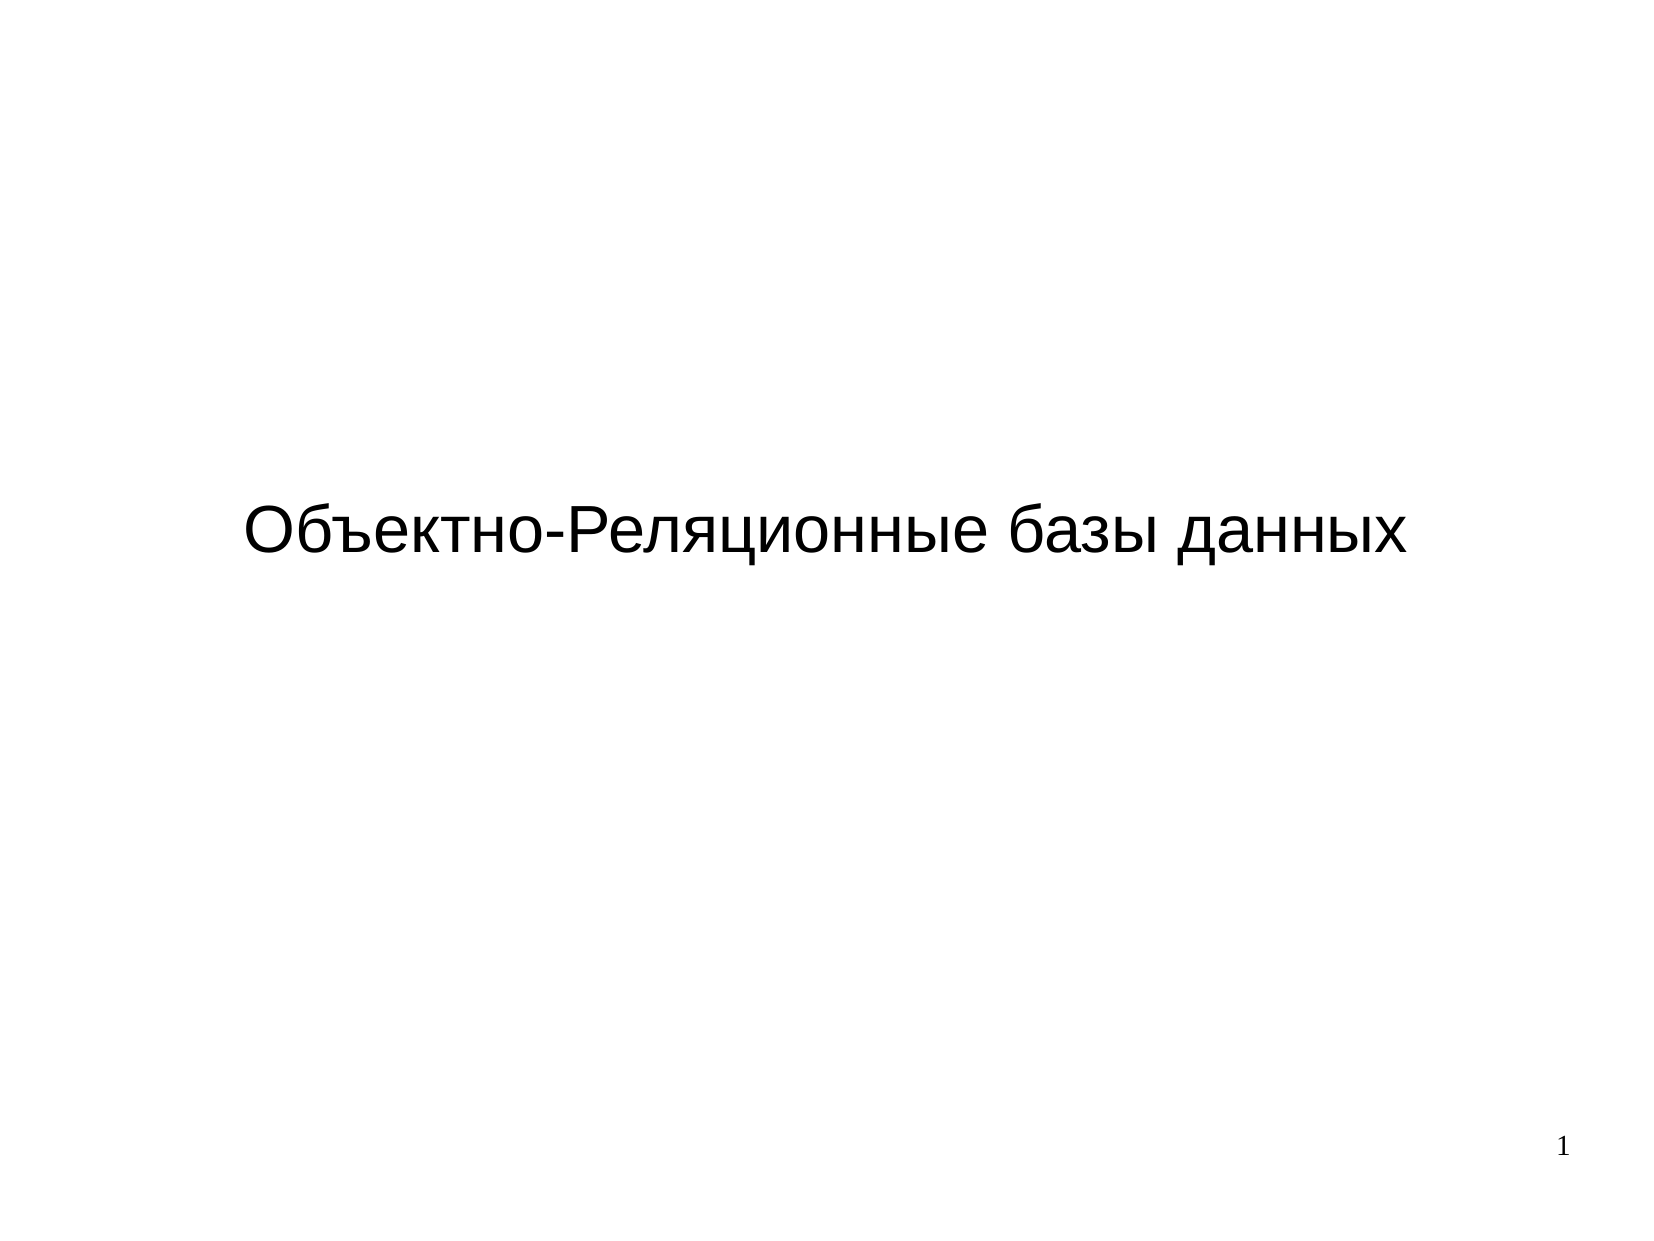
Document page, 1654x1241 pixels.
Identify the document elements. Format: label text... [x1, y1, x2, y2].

subtitle Объектно-Реляционные базы данных [82, 49, 1571, 1010]
